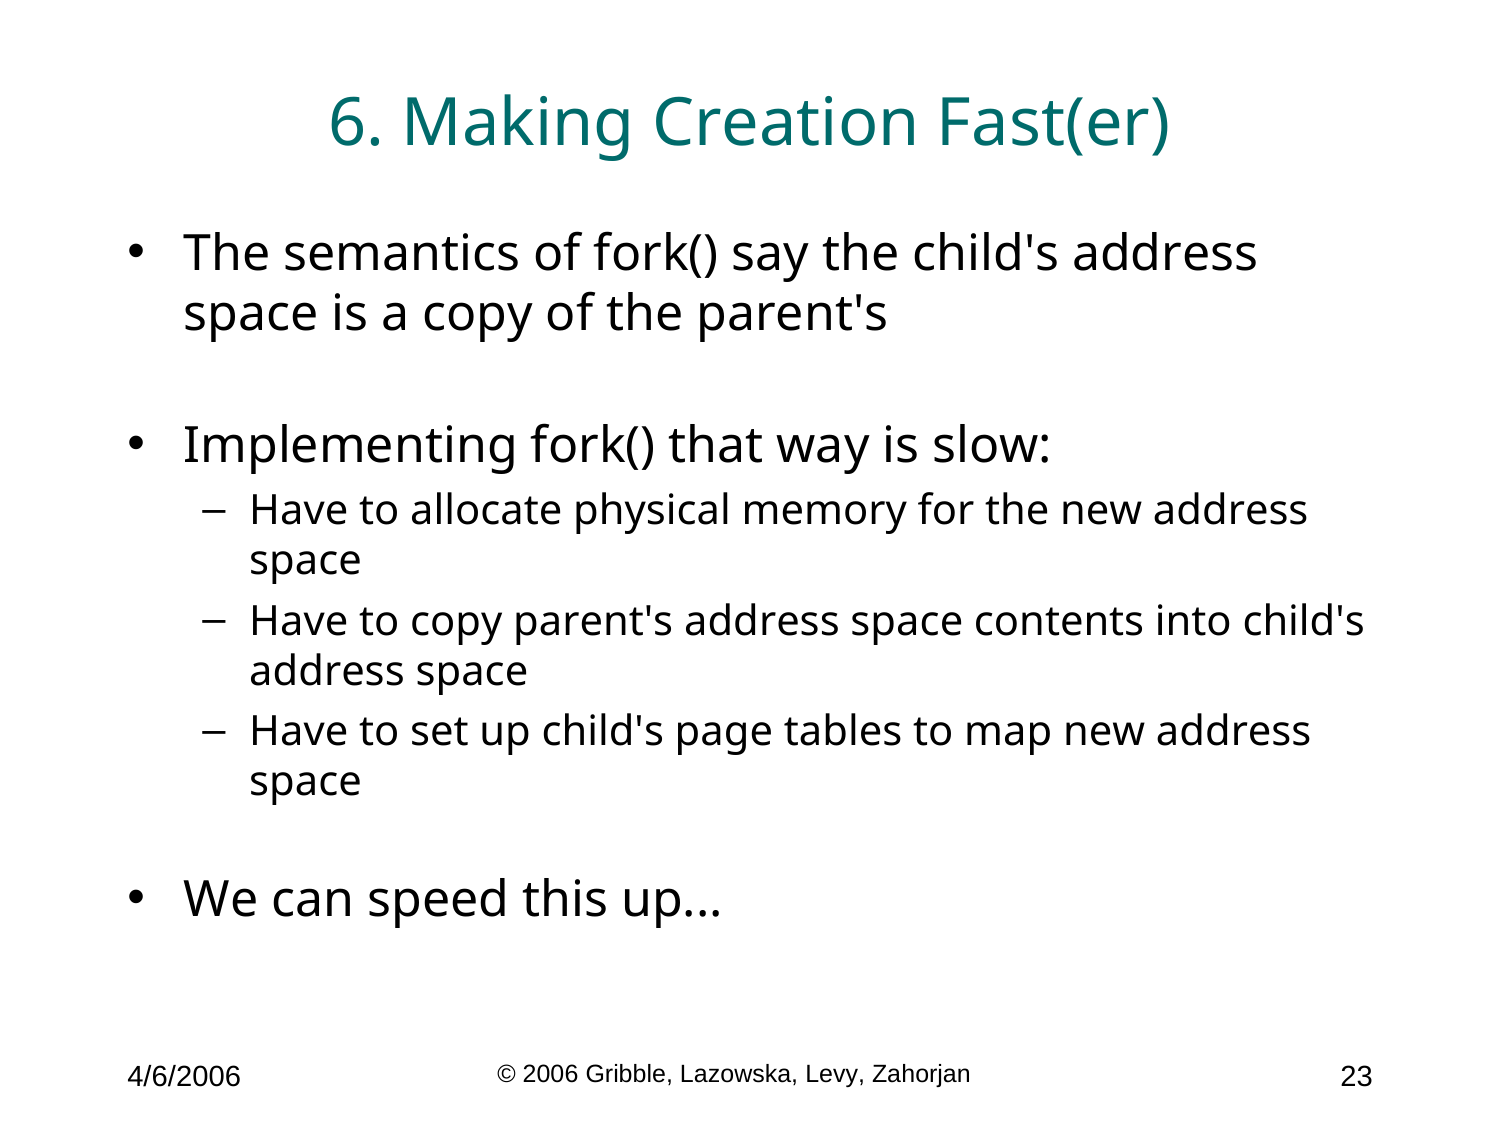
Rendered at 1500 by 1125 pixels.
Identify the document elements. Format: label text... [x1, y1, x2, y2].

list The semantics of fork() say the child's address space is a copy of the parent's Implementing fork() that way is slow: Have to allocate physical memory for the new address space Have to copy parent's address space contents into child's address space Have to set up child's page tables to map new address space We can speed this up... [112, 212, 1388, 955]
title 6. Making Creation Fast(er) [112, 62, 1388, 176]
